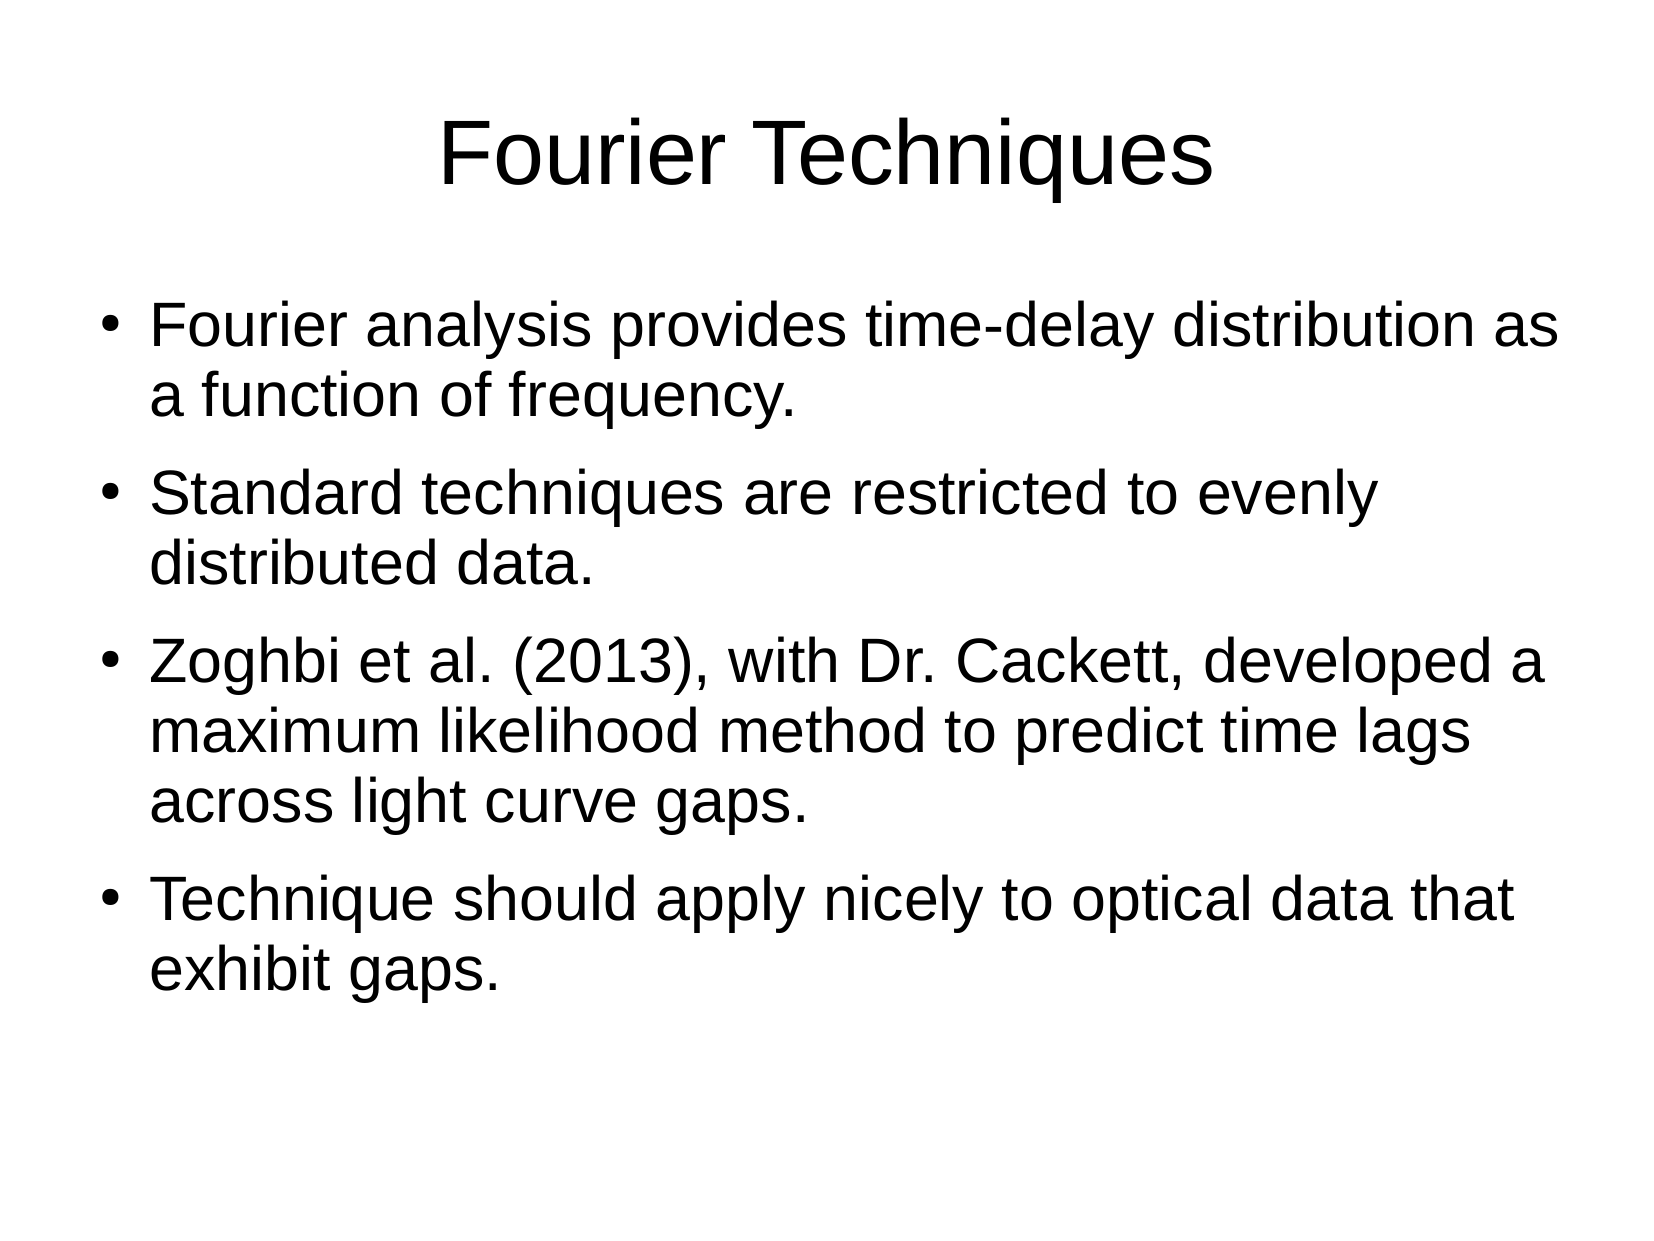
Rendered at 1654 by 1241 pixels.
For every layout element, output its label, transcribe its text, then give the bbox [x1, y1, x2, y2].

list Fourier analysis provides time-delay distribution as a function of frequency. Standard techniques are restricted to evenly distributed data. Zoghbi et al. (2013), with Dr. Cackett, developed a maximum likelihood method to predict time lags across light curve gaps. Technique should apply nicely to optical data that exhibit gaps. [82, 290, 1571, 1010]
title Fourier Techniques [82, 49, 1571, 257]
